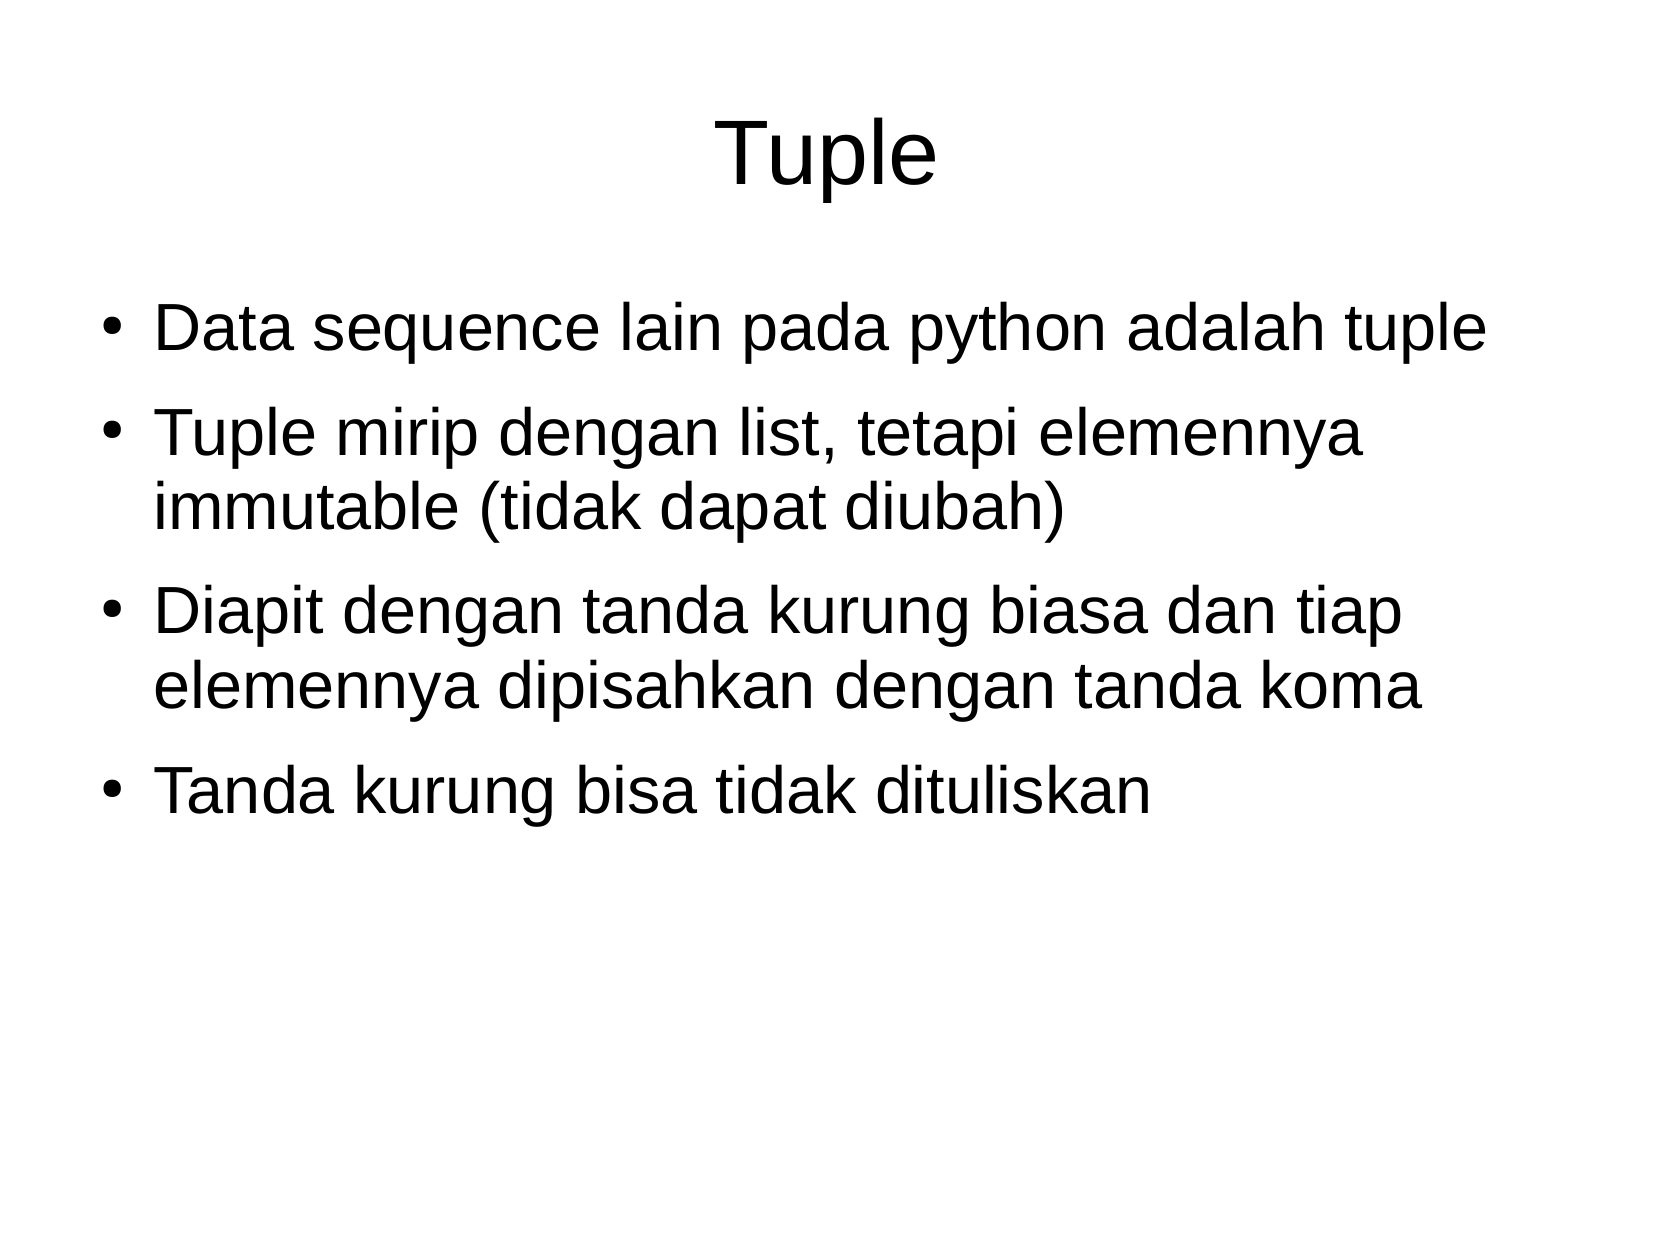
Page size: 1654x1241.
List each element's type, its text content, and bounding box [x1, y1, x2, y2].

title Tuple [82, 49, 1571, 257]
list Data sequence lain pada python adalah tuple Tuple mirip dengan list, tetapi elemennya immutable (tidak dapat diubah) Diapit dengan tanda kurung biasa dan tiap elemennya dipisahkan dengan tanda koma Tanda kurung bisa tidak dituliskan [82, 290, 1571, 1010]
